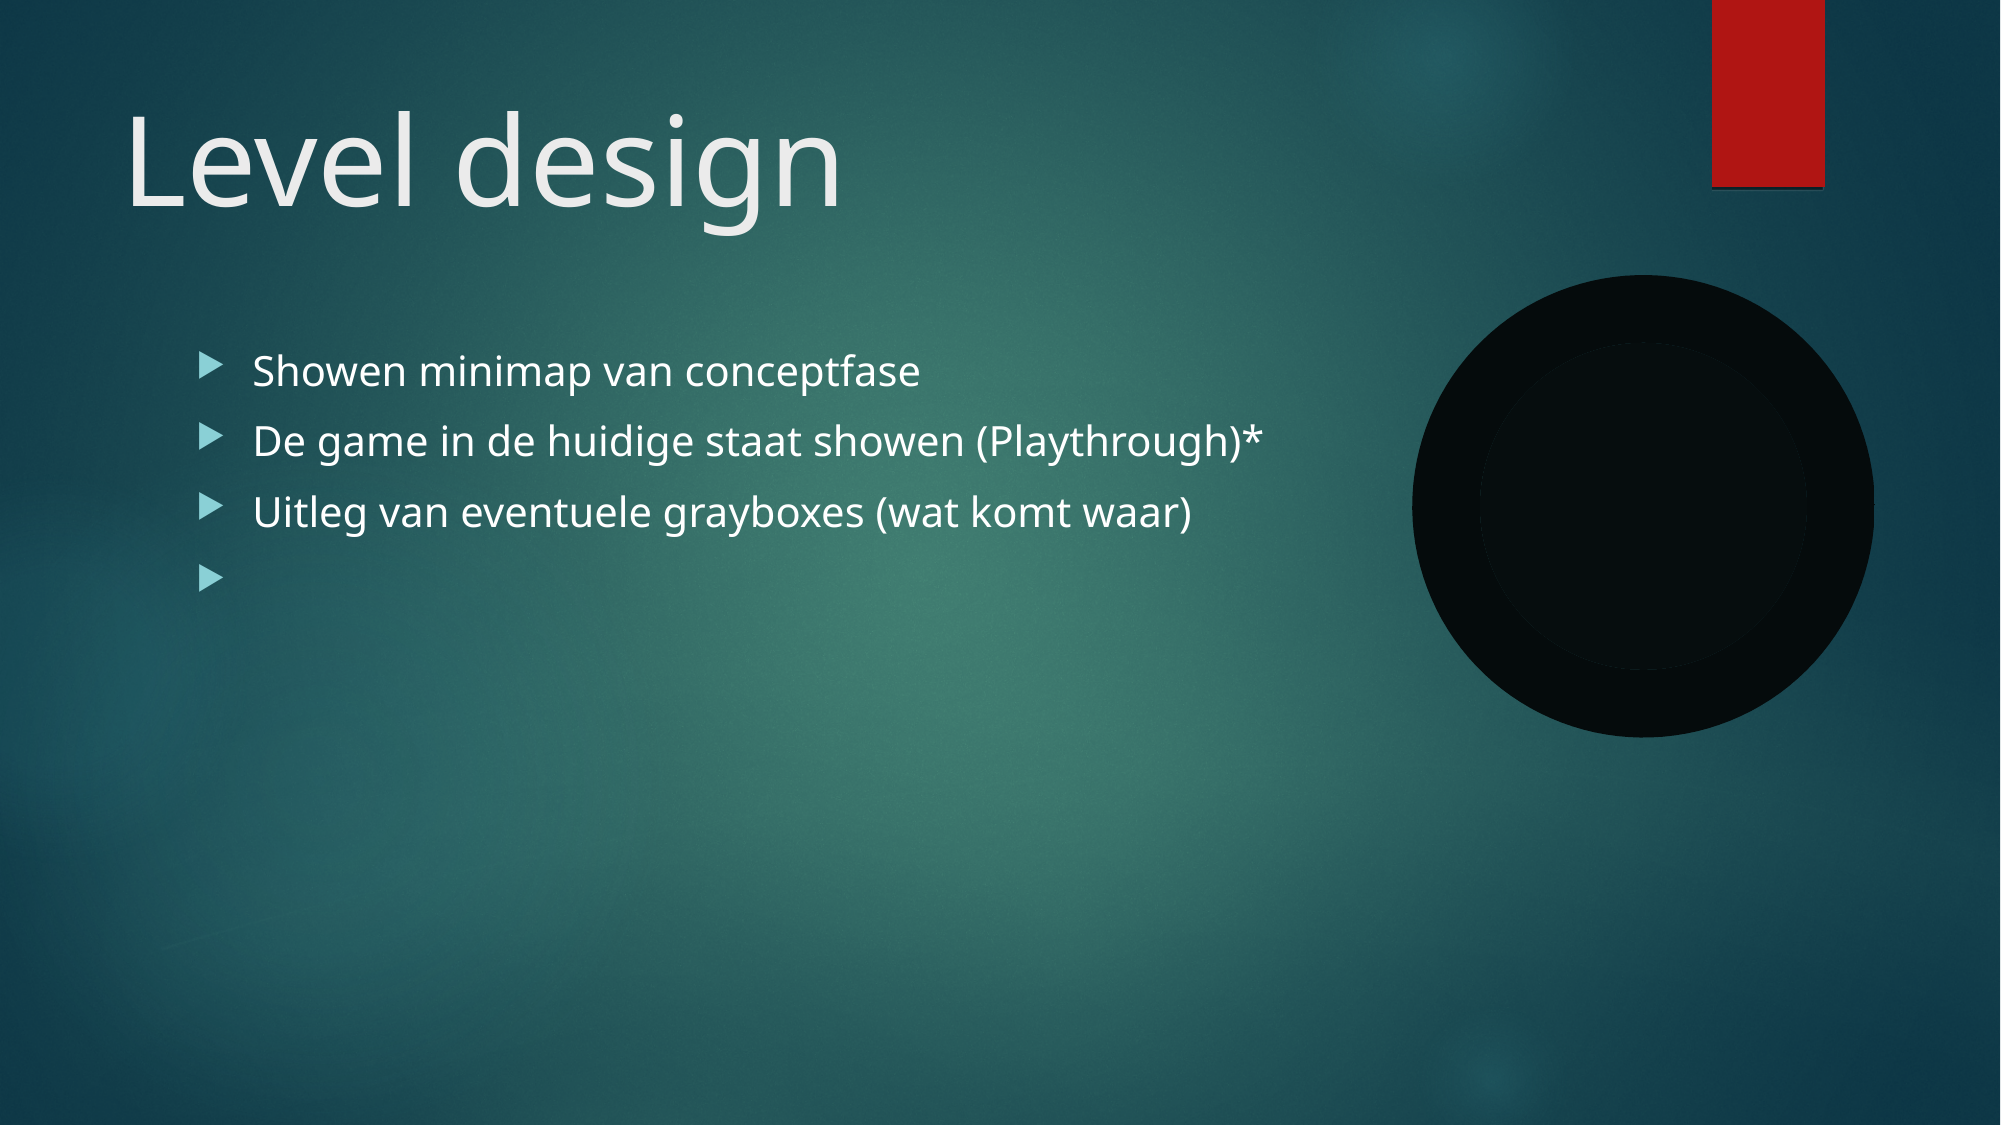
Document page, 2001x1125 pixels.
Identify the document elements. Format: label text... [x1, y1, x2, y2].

title Level design [106, 74, 1649, 305]
list Showen minimap van conceptfase De game in de huidige staat showen (Playthrough)* Uitleg van eventuele grayboxes (wat komt waar) [181, 336, 1649, 1026]
